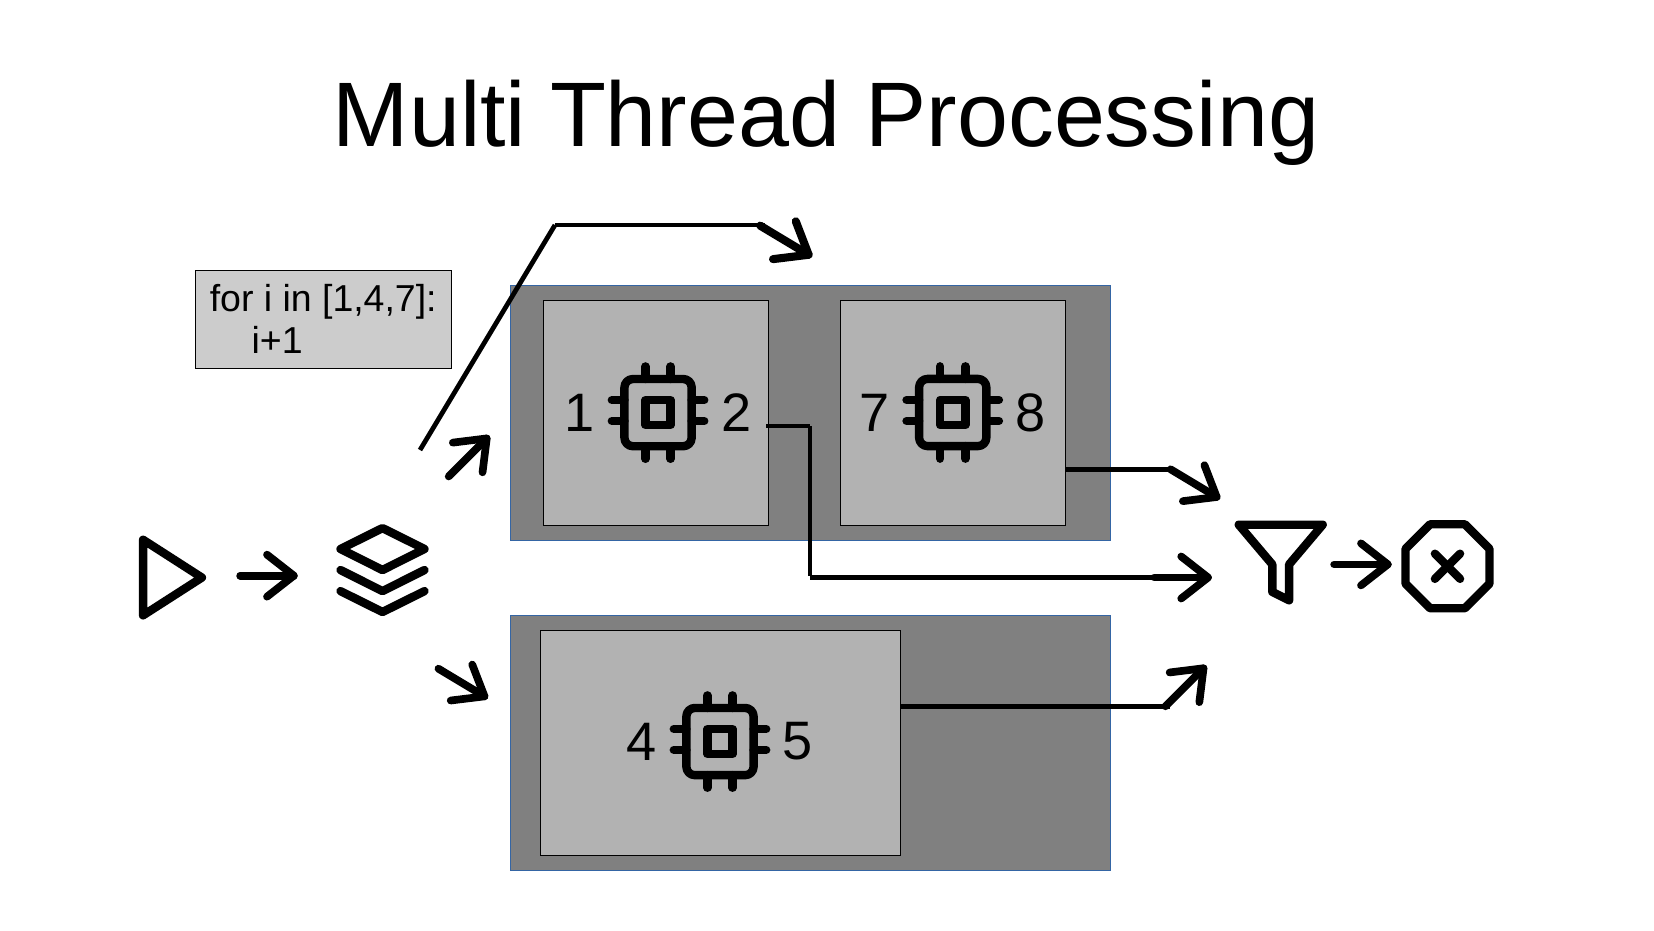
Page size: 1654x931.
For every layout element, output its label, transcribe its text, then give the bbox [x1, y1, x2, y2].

text_box 8 [1000, 374, 1061, 451]
picture [1133, 426, 1501, 619]
text_box 2 [706, 374, 767, 451]
picture [667, 689, 773, 795]
picture [120, 525, 316, 631]
text_box 4 [611, 704, 672, 780]
text_box [510, 615, 1111, 871]
text_box for i in [1,4,7]: i+1 [195, 270, 452, 369]
picture [900, 360, 1006, 466]
picture [1124, 626, 1246, 748]
picture [401, 625, 522, 740]
text_box 1 [549, 375, 610, 451]
picture [330, 517, 436, 623]
text_box 7 [844, 374, 905, 451]
picture [605, 360, 711, 466]
text_box [510, 285, 515, 293]
title Multi Thread Processing [82, 37, 1571, 193]
picture [720, 180, 848, 301]
picture [407, 396, 529, 518]
text_box 5 [768, 703, 829, 780]
text_box [510, 285, 1111, 541]
